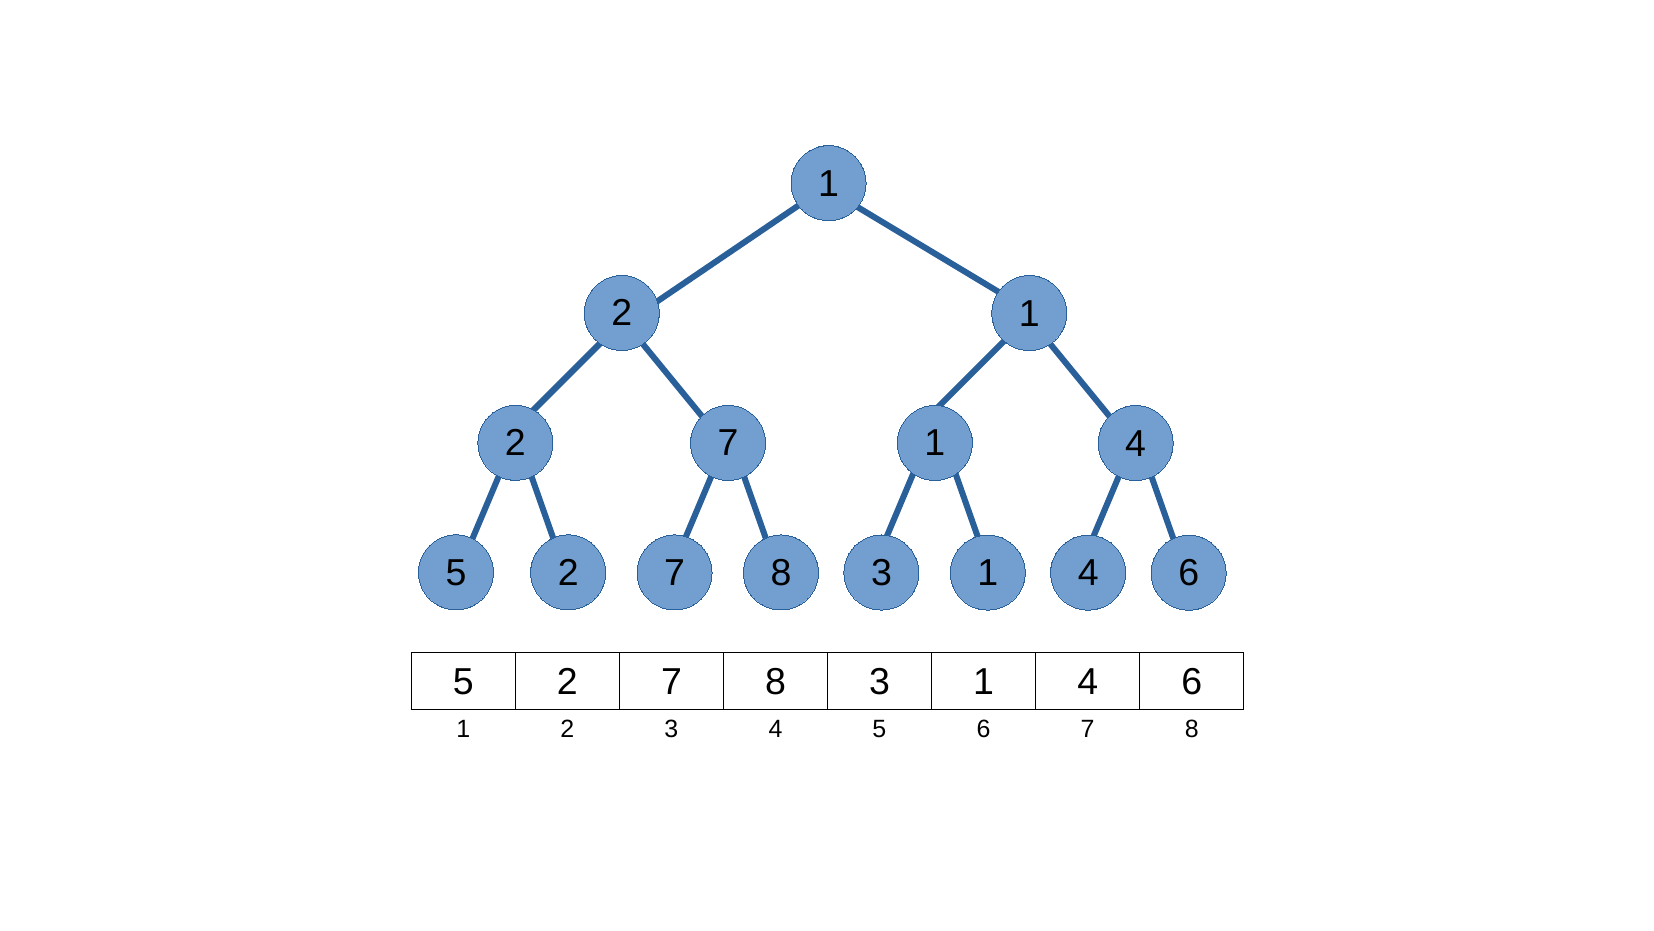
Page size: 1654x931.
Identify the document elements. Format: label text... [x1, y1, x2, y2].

text_box 1 [950, 535, 1026, 611]
table_header 7 [1036, 700, 1140, 757]
text_box 1 [991, 275, 1067, 351]
text_box 7 [637, 534, 713, 610]
table_header 1 [932, 653, 1035, 700]
table_header 5 [412, 653, 515, 700]
table_header 4 [1036, 653, 1139, 700]
text_box 6 [1151, 535, 1227, 611]
table_header 2 [515, 700, 619, 757]
table_header 7 [620, 653, 723, 700]
table_header 1 [411, 700, 515, 757]
table_header 3 [828, 653, 931, 700]
text_box 7 [690, 405, 766, 481]
text_box 4 [1050, 535, 1126, 611]
table_header 6 [932, 700, 1036, 757]
text_box 2 [584, 275, 660, 351]
text_box 2 [477, 405, 553, 481]
text_box 3 [843, 534, 919, 611]
text_box 1 [791, 145, 867, 221]
text_box 2 [530, 534, 606, 610]
text_box 8 [743, 534, 819, 610]
table_header 6 [1140, 653, 1243, 700]
text_box 5 [418, 534, 494, 610]
table_header 8 [724, 653, 827, 700]
table_header 4 [723, 700, 827, 757]
text_box 1 [897, 405, 973, 481]
table_header 8 [1140, 700, 1244, 757]
table_header 5 [827, 700, 932, 757]
table_header 3 [619, 700, 723, 757]
text_box 4 [1098, 405, 1174, 481]
table_header 2 [516, 653, 619, 700]
